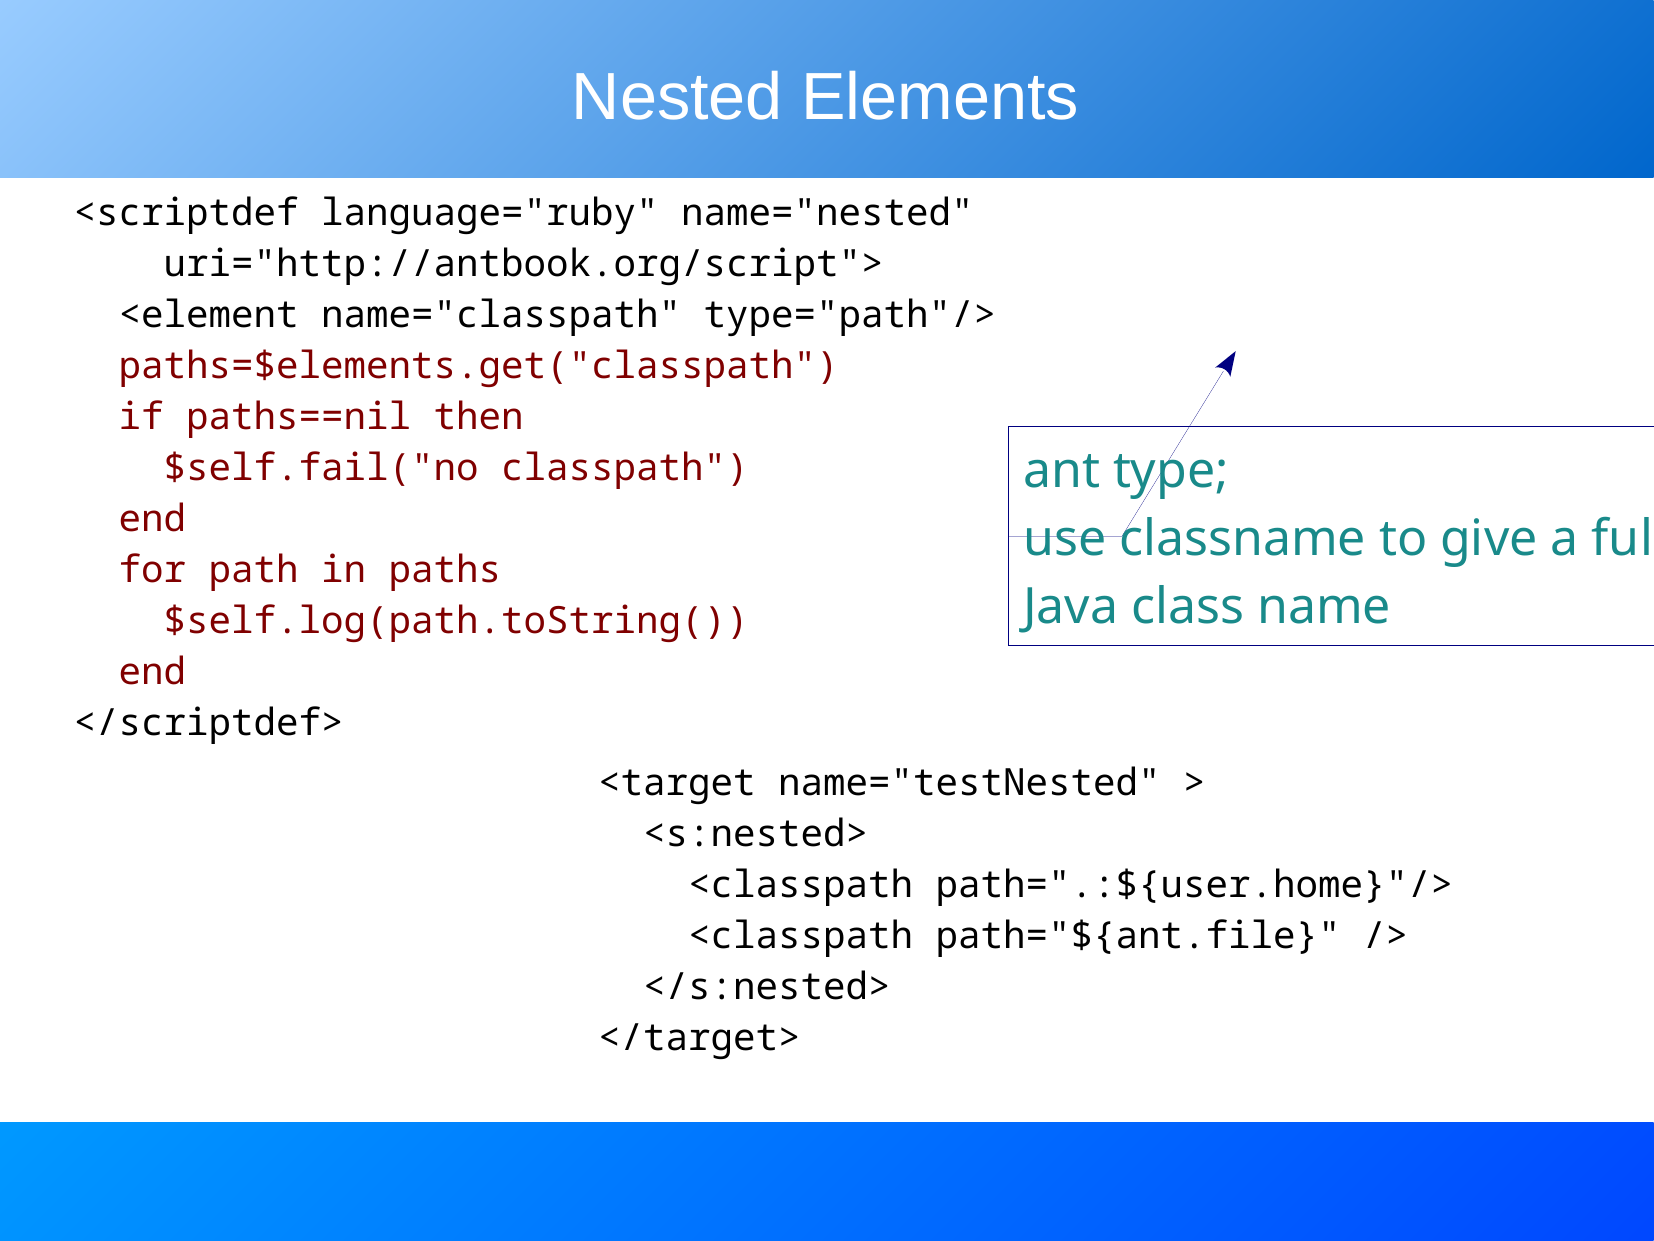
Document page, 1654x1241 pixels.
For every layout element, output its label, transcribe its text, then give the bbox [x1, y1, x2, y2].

text_box ant type; use classname to give a full Java class name [1008, 426, 1654, 646]
title Nested Elements [162, 59, 1489, 148]
text_box <target name="testNested" > <s:nested> <classpath path=".:${user.home}"/> <classpath path="${ant.file}" /> </s:nested> </target> [583, 746, 1631, 1071]
text_box <scriptdef language="ruby" name="nested" uri="http://antbook.org/script"> <element name="classpath" type="path"/> paths=$elements.get("classpath") if paths==nil then $self.fail("no classpath") end for path in paths $self.log(path.toString()) end </scriptdef> [58, 252, 1506, 680]
